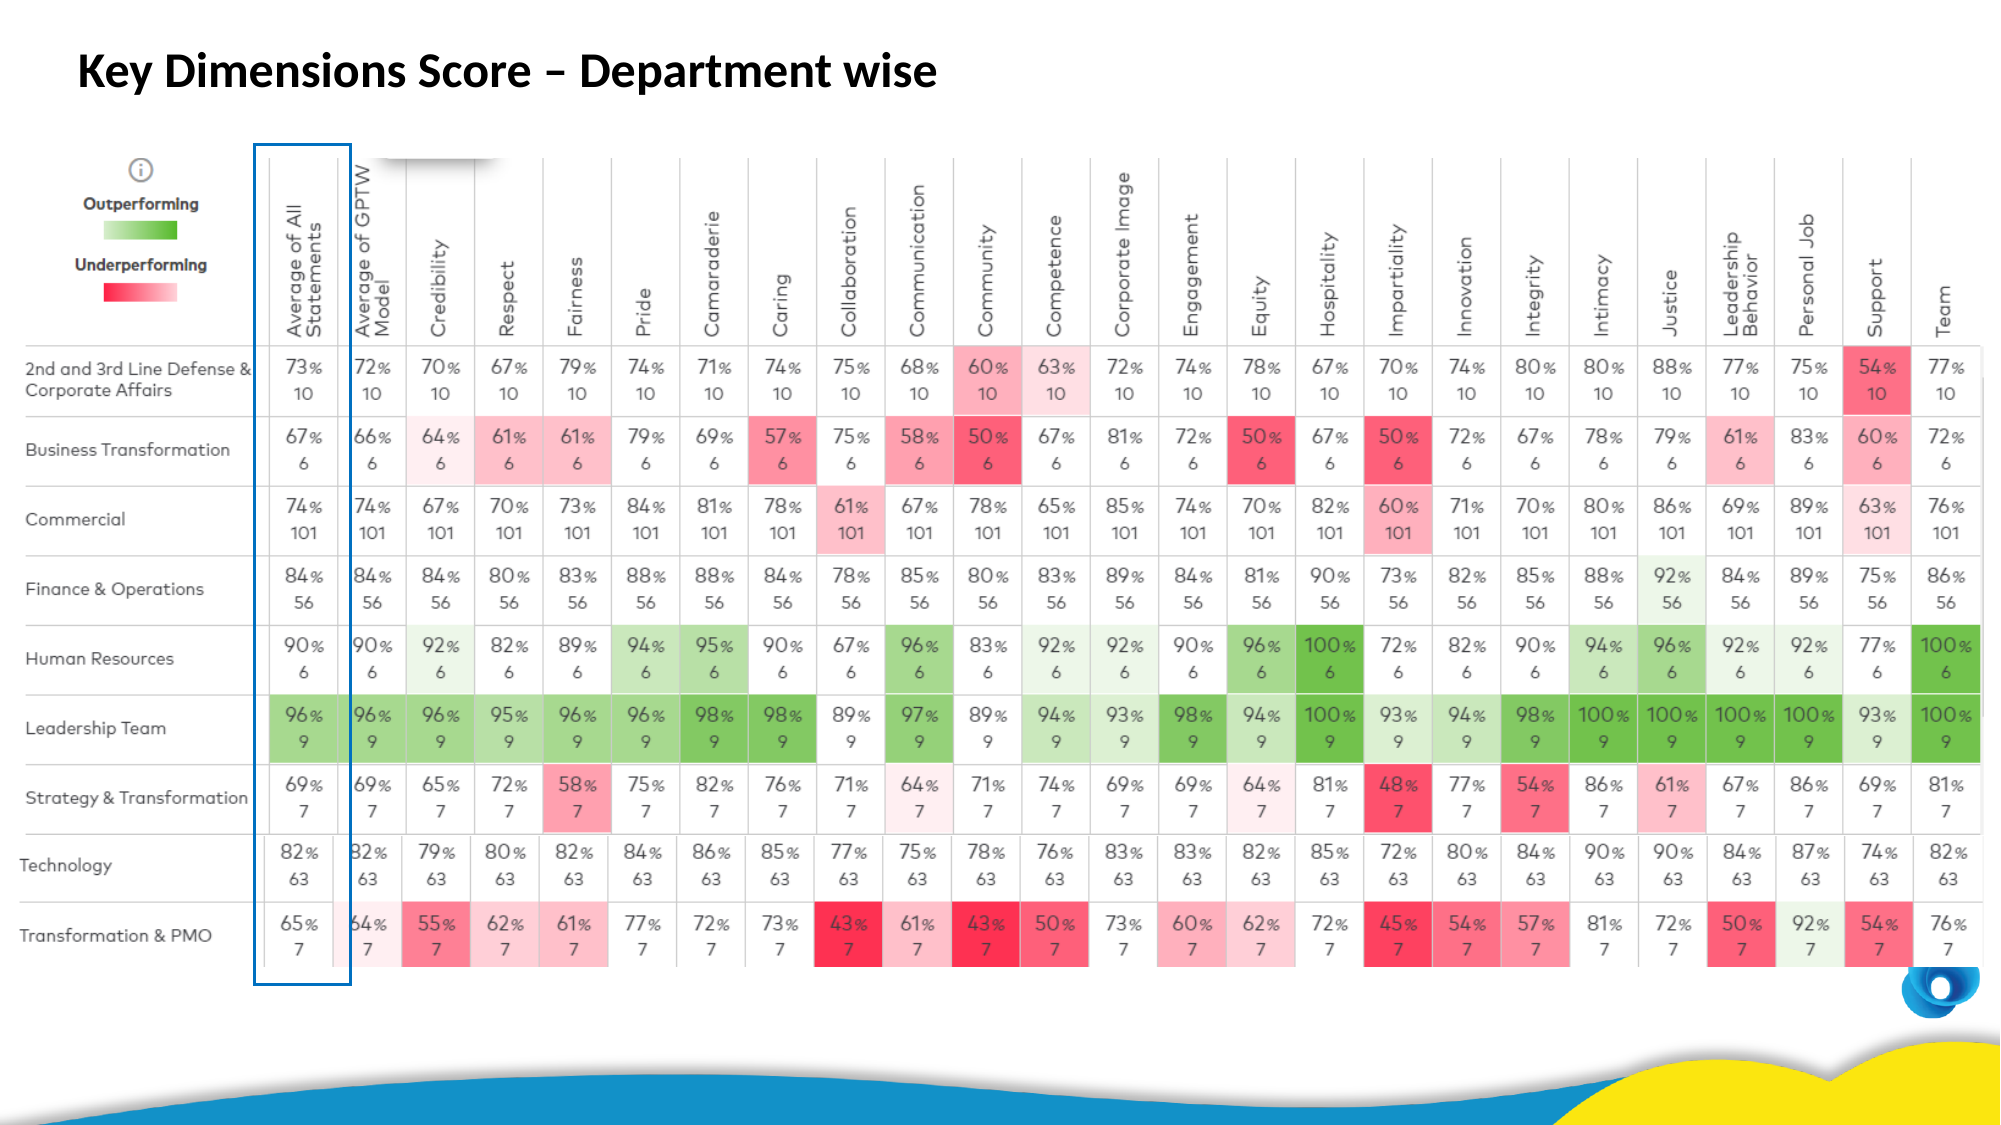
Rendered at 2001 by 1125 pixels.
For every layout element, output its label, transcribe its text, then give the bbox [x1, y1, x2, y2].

picture [352, 836, 1984, 967]
text_box Key Dimensions Score – Department wise [51, 29, 1786, 106]
picture [352, 158, 1984, 835]
picture [16, 836, 253, 967]
picture [256, 158, 349, 835]
picture [256, 836, 349, 967]
picture [16, 158, 253, 835]
